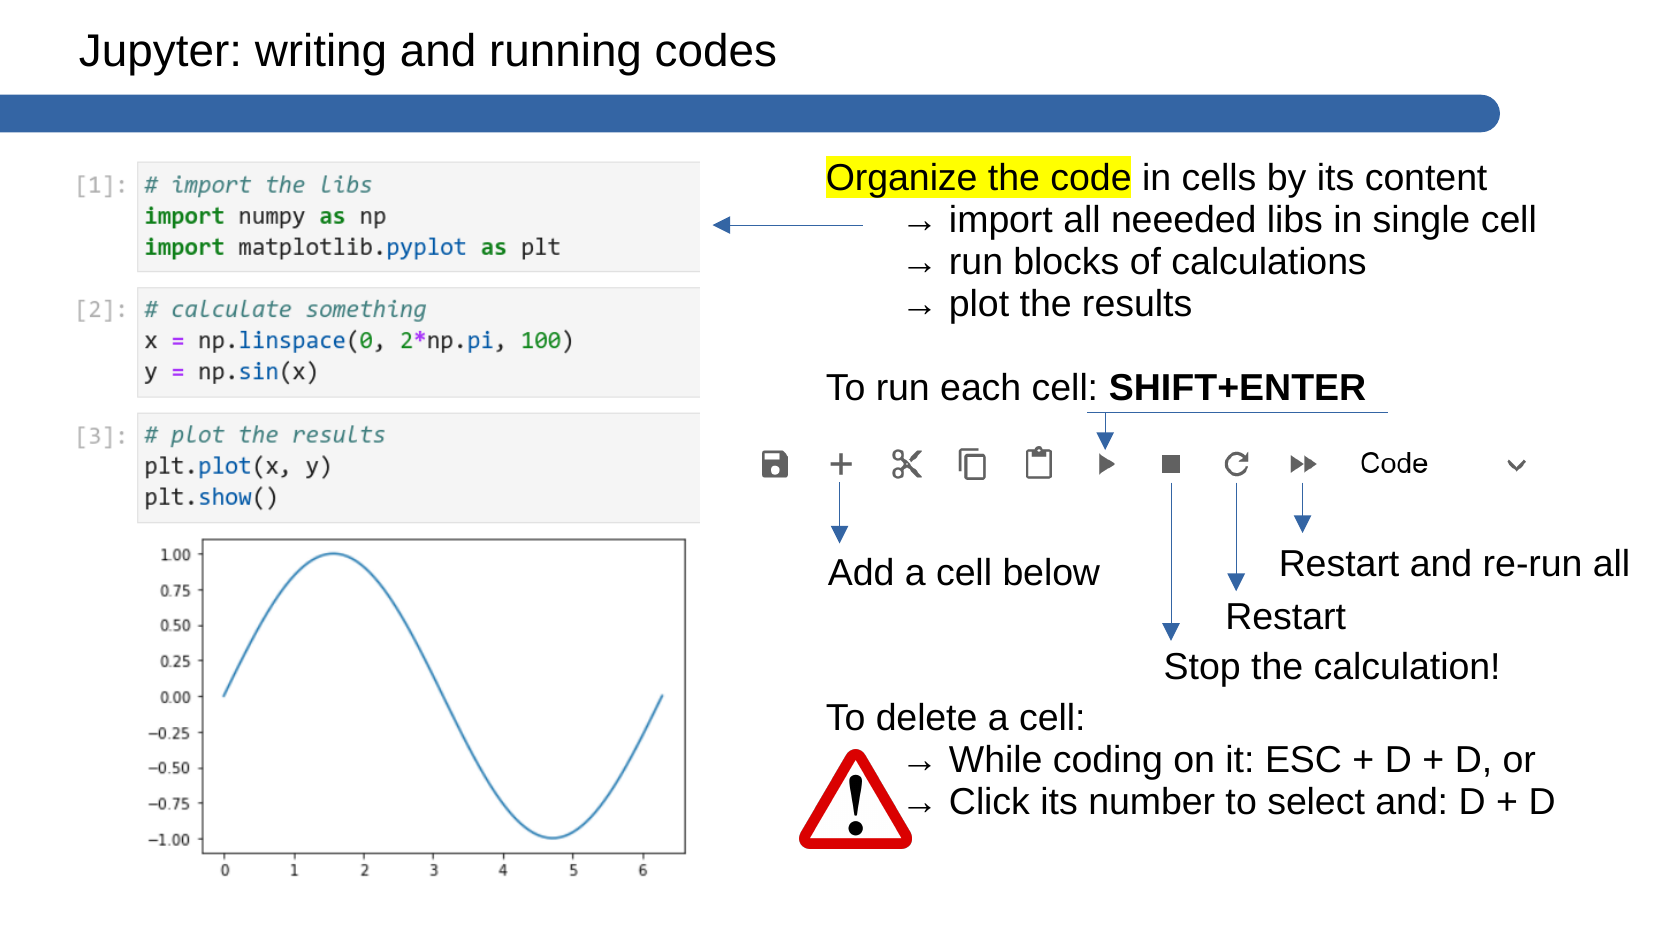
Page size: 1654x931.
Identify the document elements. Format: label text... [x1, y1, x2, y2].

text_box To delete a cell: → While coding on it: ESC + D + D, or → Click its number to select and: D + D [811, 689, 1576, 831]
text_box Stop the calculation! [1148, 637, 1516, 689]
text_box Organize the code in cells by its content → import all neeeded libs in single cell → run blocks of calculations → plot the results To run each cell: SHIFT+ENTER [811, 148, 1552, 416]
picture [799, 749, 912, 849]
text_box Restart [1210, 587, 1362, 637]
picture [750, 433, 1538, 496]
text_box Restart and re-run all [1263, 534, 1646, 592]
text_box Add a cell below [813, 544, 1116, 601]
title Jupyter: writing and running codes [78, 25, 1568, 77]
picture [75, 149, 700, 893]
